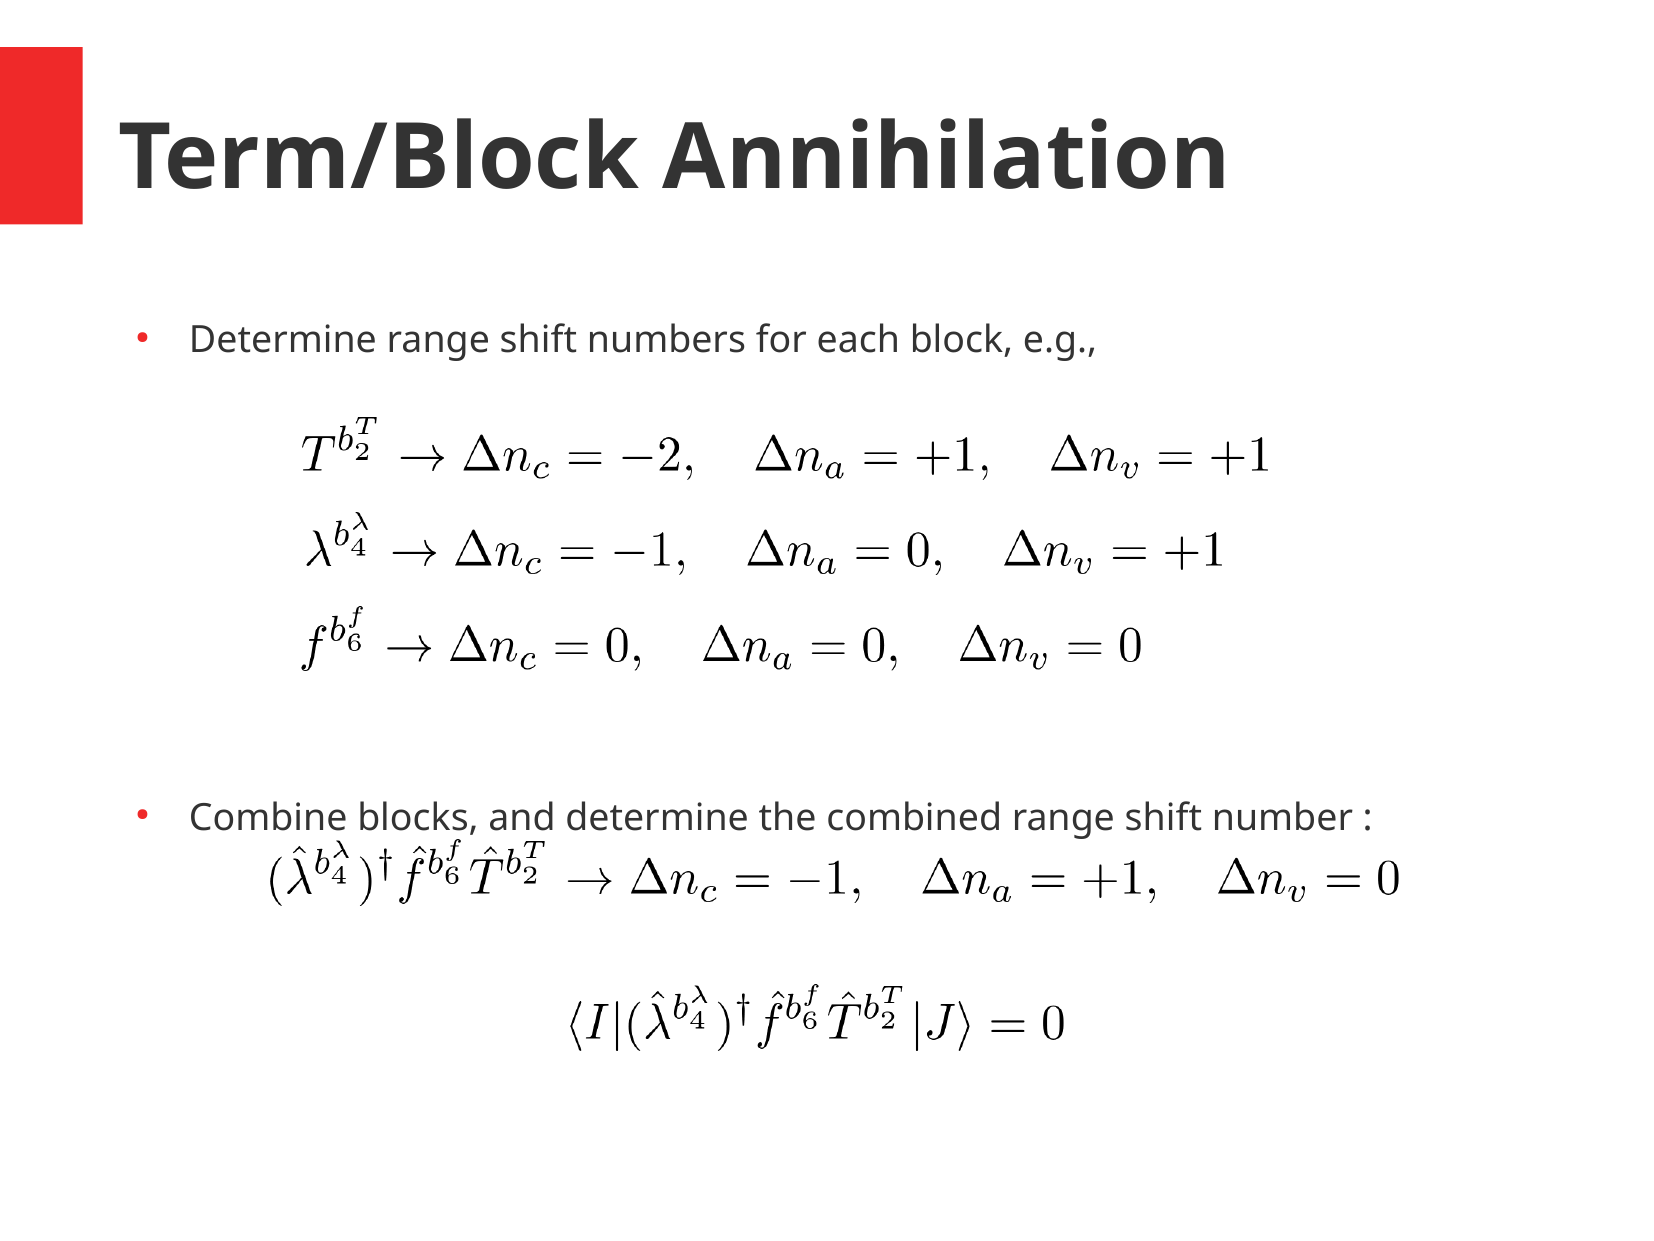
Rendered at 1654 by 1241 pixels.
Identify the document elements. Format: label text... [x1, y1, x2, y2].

picture [301, 606, 1141, 671]
title Term/Block Annihilation [118, 49, 1571, 257]
picture [301, 417, 1268, 480]
picture [306, 512, 1222, 575]
picture [570, 984, 1064, 1051]
picture [270, 839, 1399, 907]
list Determine range shift numbers for each block, e.g., Combine blocks, and determine the combined range shift number : [118, 312, 1536, 559]
